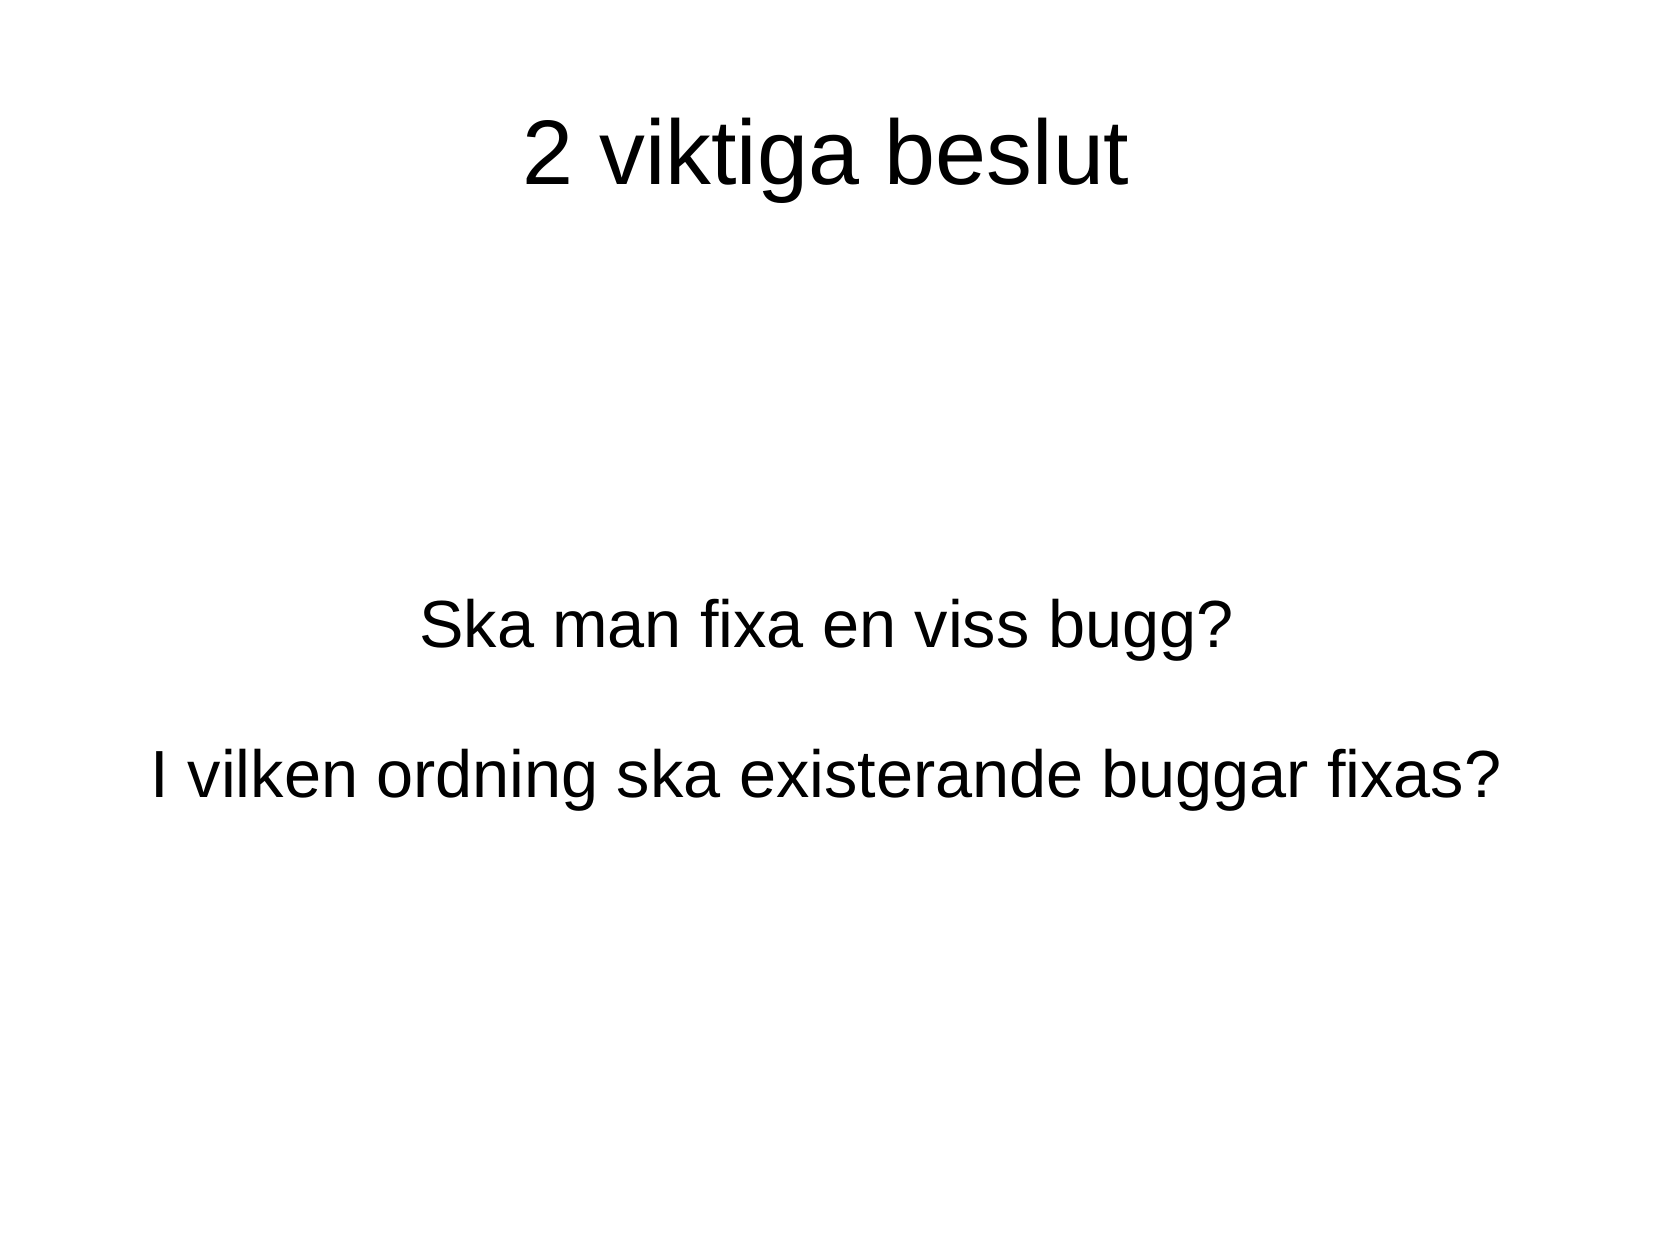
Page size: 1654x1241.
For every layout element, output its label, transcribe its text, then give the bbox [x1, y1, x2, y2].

subtitle Ska man fixa en viss bugg? I vilken ordning ska existerande buggar fixas? [82, 290, 1571, 1109]
title 2 viktiga beslut [82, 49, 1571, 257]
